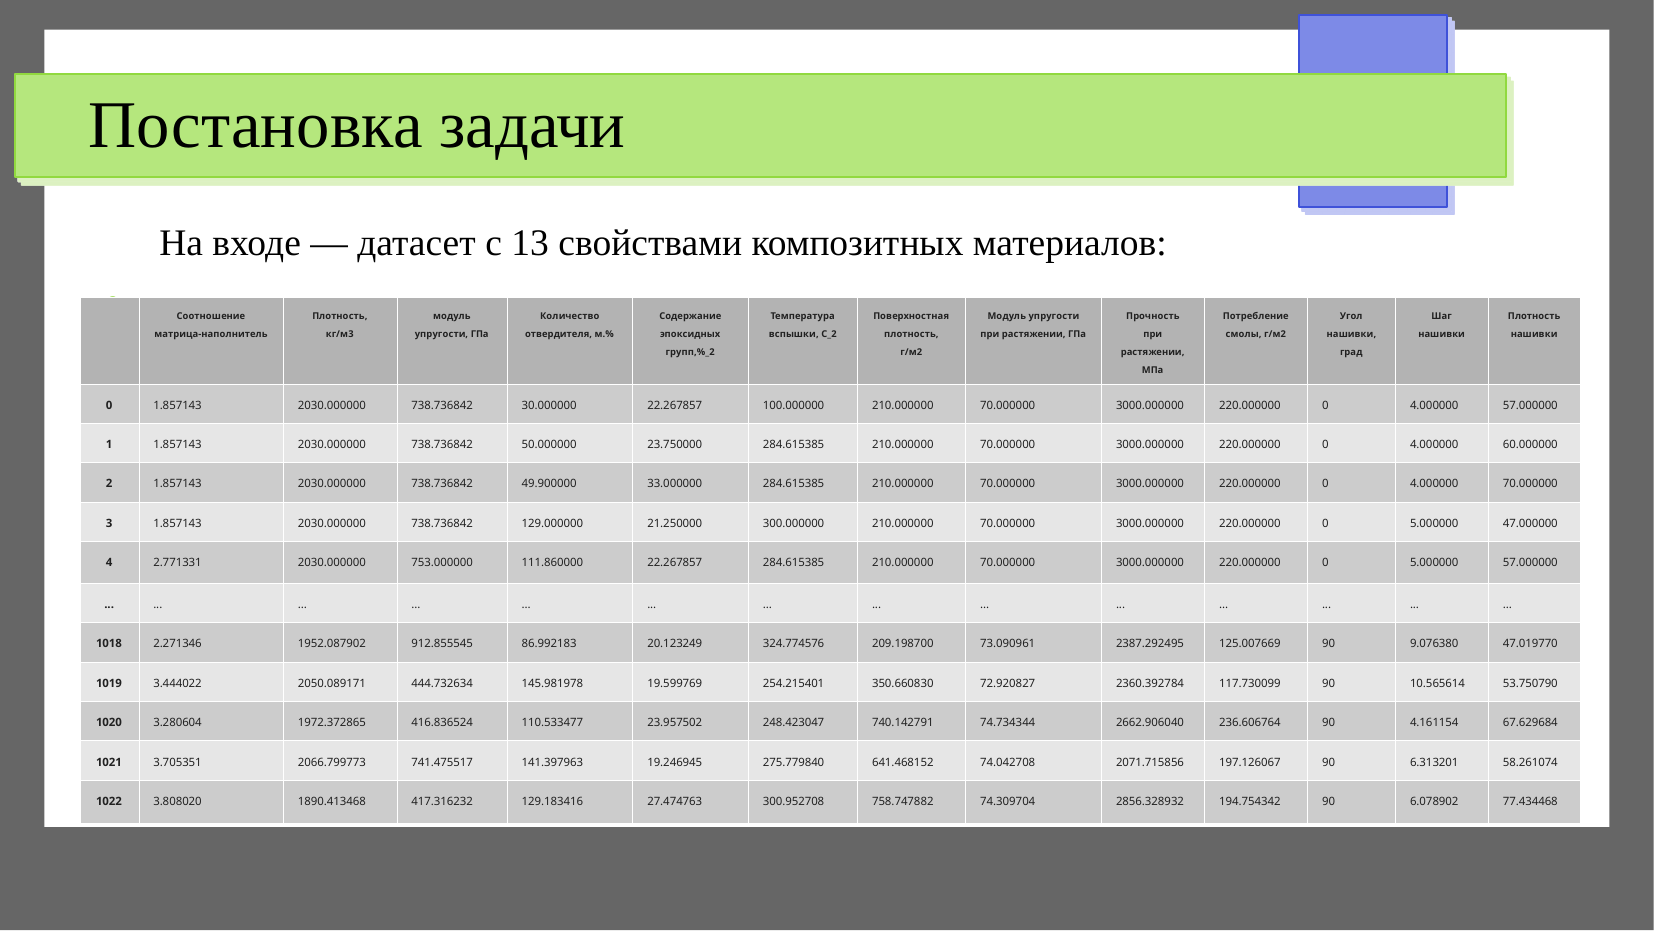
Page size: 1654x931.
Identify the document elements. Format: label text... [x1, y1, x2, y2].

table_cell 210.000000 [858, 463, 965, 502]
table_cell 60.000000 [1489, 424, 1580, 462]
table_cell 1972.372865 [284, 702, 397, 740]
table_cell 6.078902 [1396, 781, 1488, 823]
table_cell 70.000000 [966, 542, 1101, 583]
table_cell 3000.000000 [1102, 385, 1204, 423]
table_cell ... [633, 584, 748, 622]
table_cell 3000.000000 [1102, 463, 1204, 502]
table_cell 0 [81, 385, 139, 423]
table_cell 86.992183 [508, 623, 632, 662]
table_cell ... [508, 584, 632, 622]
table_cell 2387.292495 [1102, 623, 1204, 662]
table_cell 74.734344 [966, 702, 1101, 740]
table_cell 324.774576 [749, 623, 857, 662]
table_cell 2030.000000 [284, 542, 397, 583]
table_cell ... [1308, 584, 1395, 622]
table_cell 753.000000 [398, 542, 507, 583]
table_cell 4.000000 [1396, 424, 1488, 462]
table_cell 738.736842 [398, 424, 507, 462]
table_cell 220.000000 [1205, 385, 1307, 423]
table_cell 2071.715856 [1102, 741, 1204, 780]
table_cell 27.474763 [633, 781, 748, 823]
table_cell 3.808020 [140, 781, 283, 823]
table_cell 74.042708 [966, 741, 1101, 780]
table_cell 738.736842 [398, 503, 507, 541]
table_cell 3000.000000 [1102, 424, 1204, 462]
table_cell 2066.799773 [284, 741, 397, 780]
table_cell 300.952708 [749, 781, 857, 823]
table_cell 77.434468 [1489, 781, 1580, 823]
table_cell 4.161154 [1396, 702, 1488, 740]
table_cell 74.309704 [966, 781, 1101, 823]
table_cell 4.000000 [1396, 385, 1488, 423]
table_cell 23.957502 [633, 702, 748, 740]
table_header Содержание эпоксидных групп,%_2 [633, 298, 748, 384]
table_cell 70.000000 [966, 385, 1101, 423]
table_cell 90 [1308, 623, 1395, 662]
table_cell 3.444022 [140, 663, 283, 701]
table_cell 3.705351 [140, 741, 283, 780]
table_cell 194.754342 [1205, 781, 1307, 823]
table_cell 275.779840 [749, 741, 857, 780]
table_cell 641.468152 [858, 741, 965, 780]
table_cell 1 [81, 424, 139, 462]
table_header Модуль упругости при растяжении, ГПа [966, 298, 1101, 384]
table_cell 220.000000 [1205, 424, 1307, 462]
table_cell 49.900000 [508, 463, 632, 502]
table_cell 1.857143 [140, 463, 283, 502]
table_cell 248.423047 [749, 702, 857, 740]
table_cell 912.855545 [398, 623, 507, 662]
table_cell 23.750000 [633, 424, 748, 462]
table_cell 67.629684 [1489, 702, 1580, 740]
table_cell 5.000000 [1396, 503, 1488, 541]
table_cell 0 [1308, 385, 1395, 423]
table_header Прочность при растяжении, МПа [1102, 298, 1204, 384]
table_cell ... [966, 584, 1101, 622]
table_cell ... [398, 584, 507, 622]
table_cell 210.000000 [858, 385, 965, 423]
table_cell 3000.000000 [1102, 503, 1204, 541]
table_cell 110.533477 [508, 702, 632, 740]
table_cell 1018 [81, 623, 139, 662]
table_cell 20.123249 [633, 623, 748, 662]
table_cell 0 [1308, 424, 1395, 462]
table_cell 6.313201 [1396, 741, 1488, 780]
table_cell 22.267857 [633, 542, 748, 583]
table_cell 0 [1308, 463, 1395, 502]
table_cell 1021 [81, 741, 139, 780]
table_cell 1.857143 [140, 503, 283, 541]
table_cell 90 [1308, 702, 1395, 740]
table_cell 444.732634 [398, 663, 507, 701]
table_header Потребление смолы, г/м2 [1205, 298, 1307, 384]
table_cell 197.126067 [1205, 741, 1307, 780]
table_cell 740.142791 [858, 702, 965, 740]
table_cell 73.090961 [966, 623, 1101, 662]
table_cell 70.000000 [966, 424, 1101, 462]
table_cell 2360.392784 [1102, 663, 1204, 701]
table_cell 70.000000 [966, 503, 1101, 541]
table_header Соотношение матрица-наполнитель [140, 298, 283, 384]
table_cell 220.000000 [1205, 503, 1307, 541]
table_cell ... [284, 584, 397, 622]
table_cell 90 [1308, 663, 1395, 701]
table_cell 417.316232 [398, 781, 507, 823]
table_cell 4 [81, 542, 139, 583]
table_cell 9.076380 [1396, 623, 1488, 662]
table_header Температура вспышки, С_2 [749, 298, 857, 384]
table_cell 90 [1308, 781, 1395, 823]
table_cell 90 [1308, 741, 1395, 780]
table_cell 129.183416 [508, 781, 632, 823]
table_cell ... [1396, 584, 1488, 622]
table_header Поверхностная плотность, г/м2 [858, 298, 965, 384]
table_cell 33.000000 [633, 463, 748, 502]
table_cell 141.397963 [508, 741, 632, 780]
table_cell 2030.000000 [284, 424, 397, 462]
table_header [81, 298, 139, 384]
table_cell 53.750790 [1489, 663, 1580, 701]
table_cell 100.000000 [749, 385, 857, 423]
table_cell 2050.089171 [284, 663, 397, 701]
table_cell 2 [81, 463, 139, 502]
table_cell 284.615385 [749, 542, 857, 583]
table_cell 2.771331 [140, 542, 283, 583]
table_cell 738.736842 [398, 463, 507, 502]
table_cell 58.261074 [1489, 741, 1580, 780]
table_cell 19.599769 [633, 663, 748, 701]
table_cell 4.000000 [1396, 463, 1488, 502]
table_cell 2030.000000 [284, 503, 397, 541]
table_header Угол нашивки, град [1308, 298, 1395, 384]
table_cell 30.000000 [508, 385, 632, 423]
table_cell 210.000000 [858, 424, 965, 462]
table_cell 741.475517 [398, 741, 507, 780]
table_cell ... [140, 584, 283, 622]
table_cell 57.000000 [1489, 385, 1580, 423]
table_cell 47.000000 [1489, 503, 1580, 541]
table_cell 758.747882 [858, 781, 965, 823]
table_cell 1890.413468 [284, 781, 397, 823]
table_cell 57.000000 [1489, 542, 1580, 583]
table_cell 738.736842 [398, 385, 507, 423]
table_cell ... [1489, 584, 1580, 622]
table_cell 3 [81, 503, 139, 541]
table_cell 1952.087902 [284, 623, 397, 662]
table_cell 284.615385 [749, 424, 857, 462]
table_cell ... [749, 584, 857, 622]
table_cell 145.981978 [508, 663, 632, 701]
table_cell 210.000000 [858, 503, 965, 541]
table_cell 416.836524 [398, 702, 507, 740]
table_header Количество отвердителя, м.% [508, 298, 632, 384]
table_cell 111.860000 [508, 542, 632, 583]
table_cell 1.857143 [140, 385, 283, 423]
table_cell 2030.000000 [284, 385, 397, 423]
table_cell 0 [1308, 503, 1395, 541]
table_cell ... [858, 584, 965, 622]
table_cell 350.660830 [858, 663, 965, 701]
table_cell 210.000000 [858, 542, 965, 583]
table_cell 2030.000000 [284, 463, 397, 502]
table_cell 220.000000 [1205, 542, 1307, 583]
table_cell 117.730099 [1205, 663, 1307, 701]
table_cell 19.246945 [633, 741, 748, 780]
table_cell 1022 [81, 781, 139, 823]
table_cell 5.000000 [1396, 542, 1488, 583]
table_cell 1.857143 [140, 424, 283, 462]
table_cell 3.280604 [140, 702, 283, 740]
table_cell 21.250000 [633, 503, 748, 541]
table_cell 50.000000 [508, 424, 632, 462]
table_cell ... [81, 584, 139, 622]
table_cell 3000.000000 [1102, 542, 1204, 583]
table_header Плотность, кг/м3 [284, 298, 397, 384]
table_cell ... [1205, 584, 1307, 622]
table_cell 22.267857 [633, 385, 748, 423]
table_cell 125.007669 [1205, 623, 1307, 662]
table_cell 10.565614 [1396, 663, 1488, 701]
table_cell 300.000000 [749, 503, 857, 541]
table_header модуль упругости, ГПа [398, 298, 507, 384]
table_cell 220.000000 [1205, 463, 1307, 502]
table_header Шаг нашивки [1396, 298, 1488, 384]
table_cell 70.000000 [1489, 463, 1580, 502]
table_cell ... [1102, 584, 1204, 622]
table_cell 2662.906040 [1102, 702, 1204, 740]
table_cell 47.019770 [1489, 623, 1580, 662]
table_cell 2856.328932 [1102, 781, 1204, 823]
table_cell 1019 [81, 663, 139, 701]
table_cell 0 [1308, 542, 1395, 583]
table_cell 72.920827 [966, 663, 1101, 701]
table_cell 2.271346 [140, 623, 283, 662]
table_cell 129.000000 [508, 503, 632, 541]
table_cell 209.198700 [858, 623, 965, 662]
table_cell 254.215401 [749, 663, 857, 701]
table_cell 284.615385 [749, 463, 857, 502]
table_cell 70.000000 [966, 463, 1101, 502]
list На входе — датасет с 13 свойствами композитных материалов: [88, 221, 1565, 297]
table_cell 1020 [81, 702, 139, 740]
title Постановка задачи [88, 73, 1506, 178]
table_cell 236.606764 [1205, 702, 1307, 740]
table_header Плотность нашивки [1489, 298, 1580, 384]
